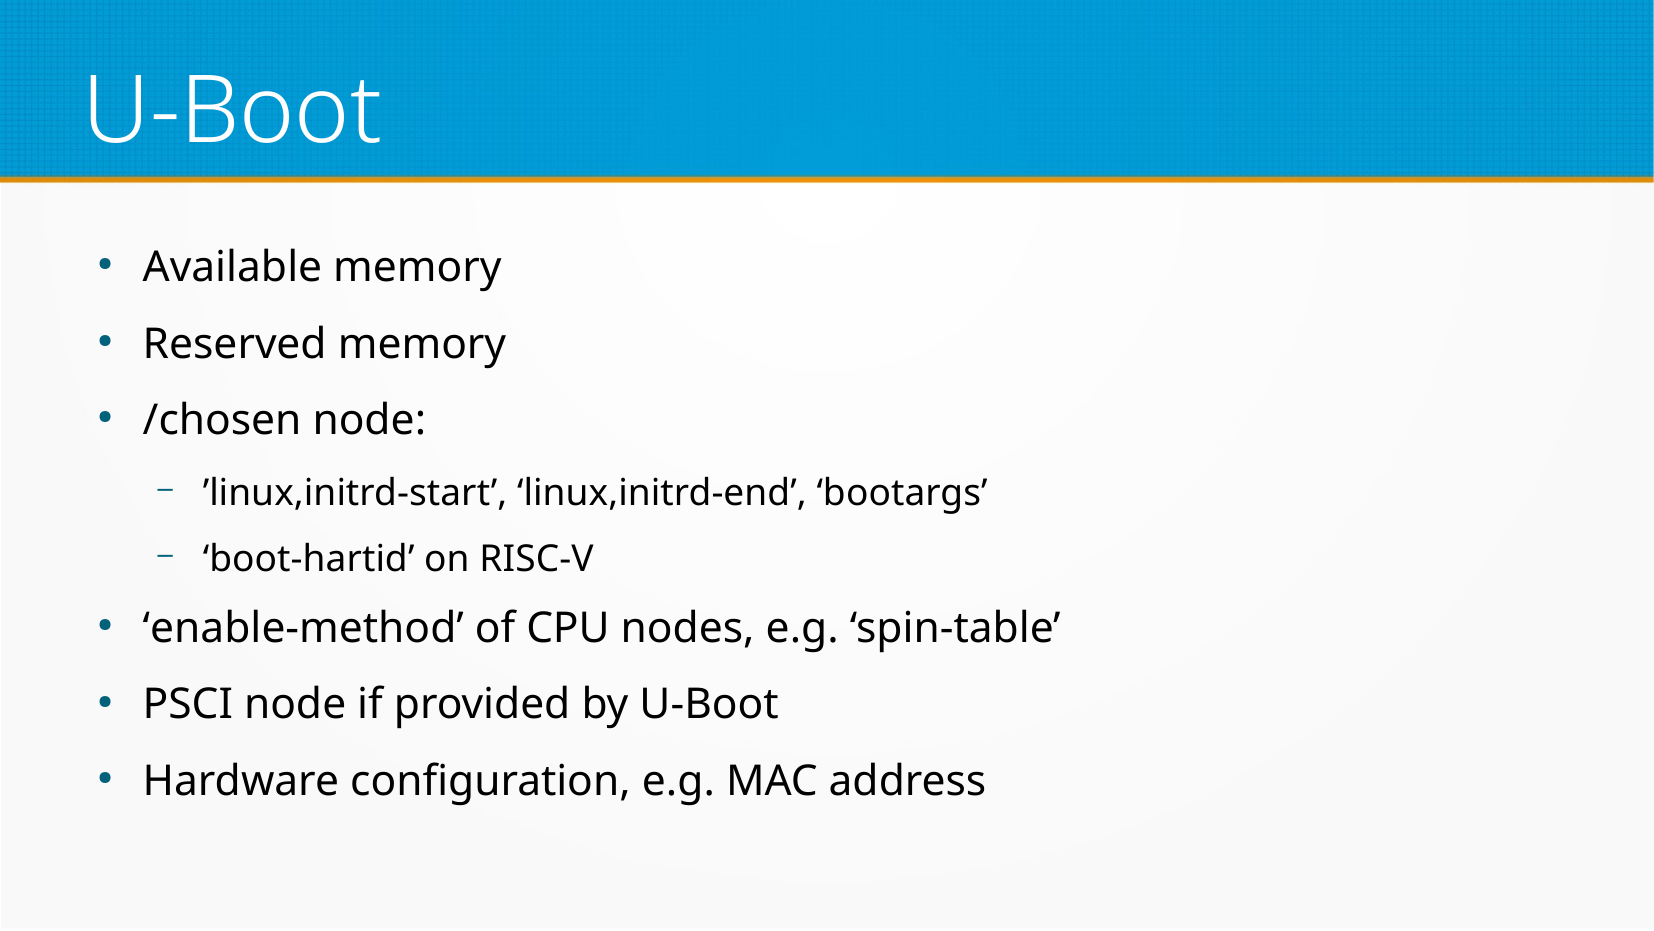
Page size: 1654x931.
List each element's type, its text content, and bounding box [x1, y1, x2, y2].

title U-Boot [82, 14, 1571, 171]
list Available memory Reserved memory /chosen node: ’linux,initrd-start’, ‘linux,initrd-end’, ‘bootargs’ ‘boot-hartid’ on RISC-V ‘enable-method’ of CPU nodes, e.g. ‘spin-table’ PSCI node if provided by U-Boot Hardware configuration, e.g. MAC address [82, 236, 1563, 811]
picture [0, 175, 1654, 931]
